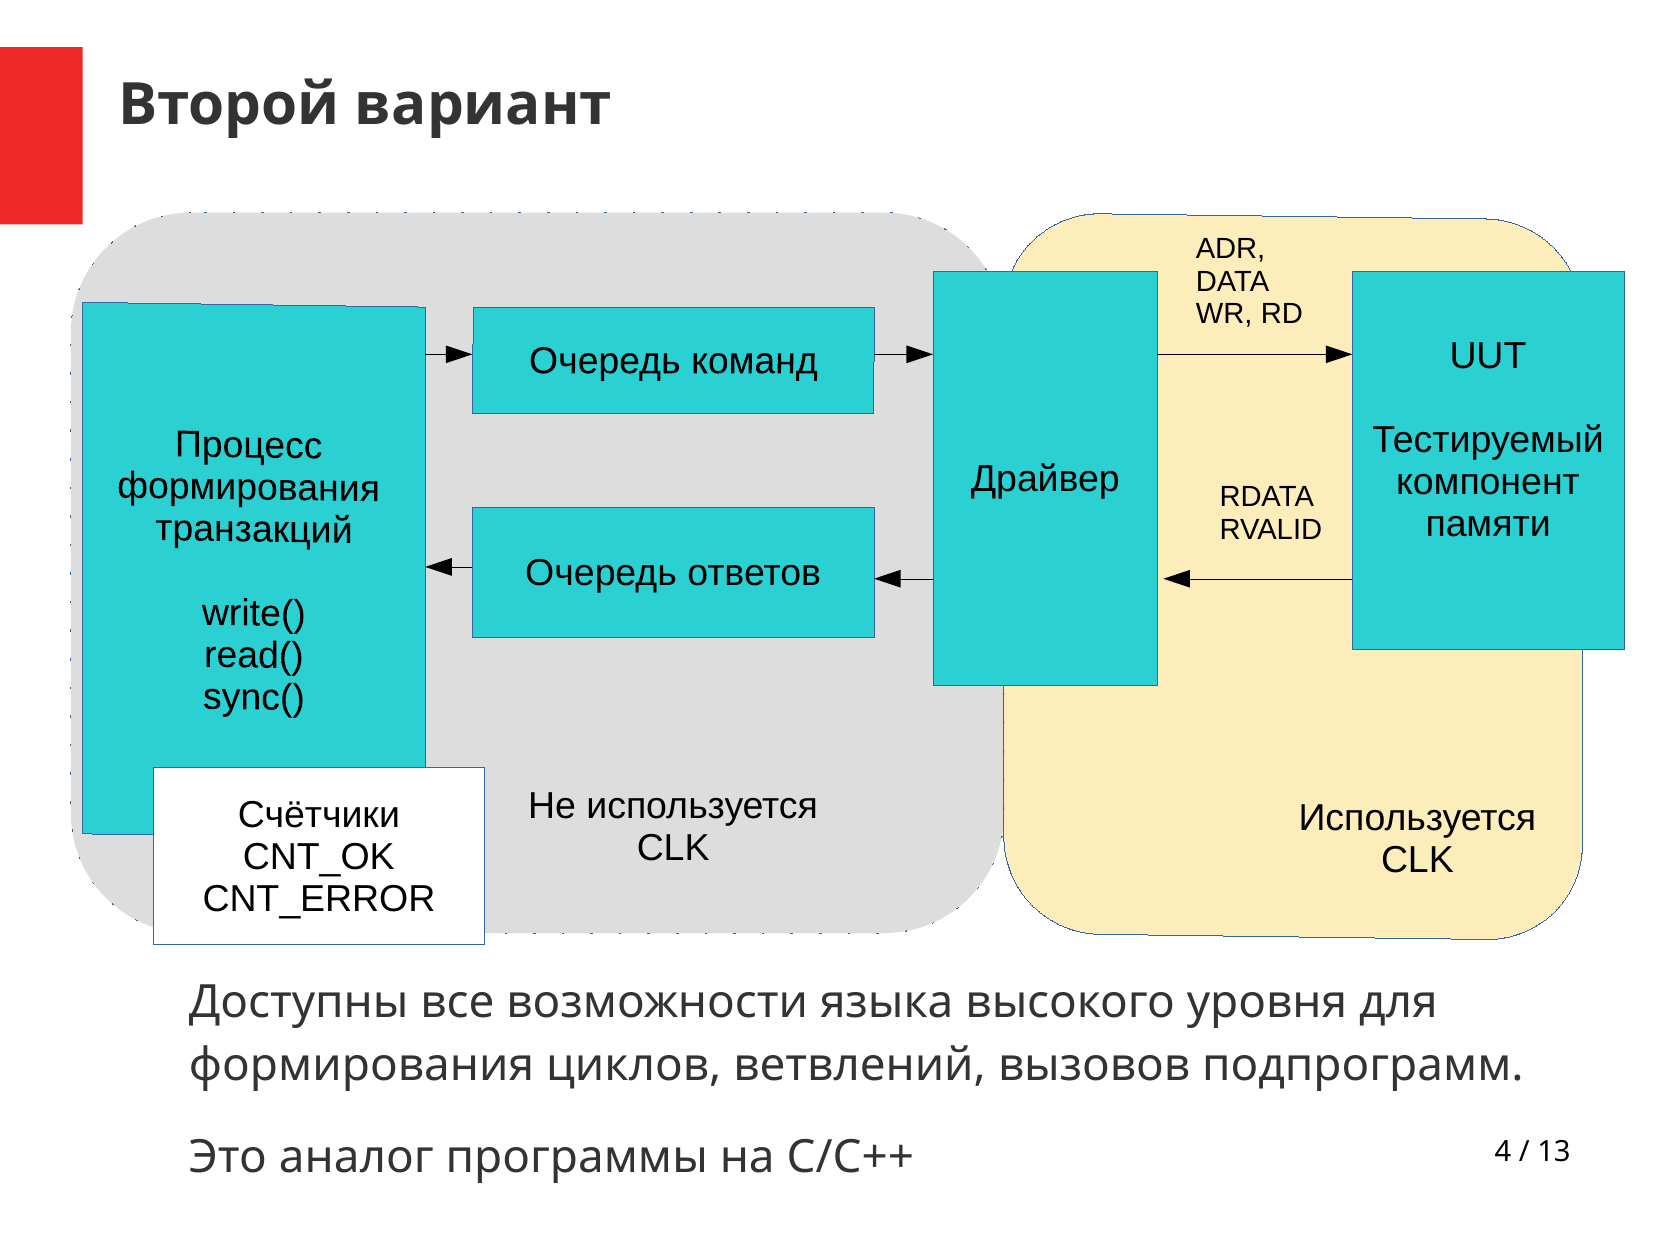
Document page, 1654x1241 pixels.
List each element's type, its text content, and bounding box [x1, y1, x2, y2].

text_box Драйвер [933, 271, 1158, 686]
text_box RDATA RVALID [1204, 472, 1359, 552]
title Второй вариант [118, 49, 1571, 154]
text_box Очередь ответов [472, 507, 875, 638]
text_box Очередь команд [472, 307, 875, 414]
text_box Не используется CLK [555, 767, 792, 886]
text_box [1011, 213, 1572, 354]
text_box Процесс формирования транзакций write() read() sync() [82, 302, 426, 835]
text_box Счётчики CNT_OK CNT_ERROR [153, 767, 485, 945]
text_box ADR, DATA WR, RD [1181, 224, 1335, 337]
list Доступны все возможности языка высокого уровня для формирования циклов, ветвлений, вызовов подпрограмм. Это аналог программы на С/С++ [118, 968, 1536, 1198]
text_box [426, 355, 1583, 940]
text_box Используется CLK [1299, 779, 1536, 898]
text_box [426, 355, 933, 579]
text_box UUT Тестируемый компонент памяти [1352, 271, 1625, 650]
text_box [70, 212, 988, 927]
